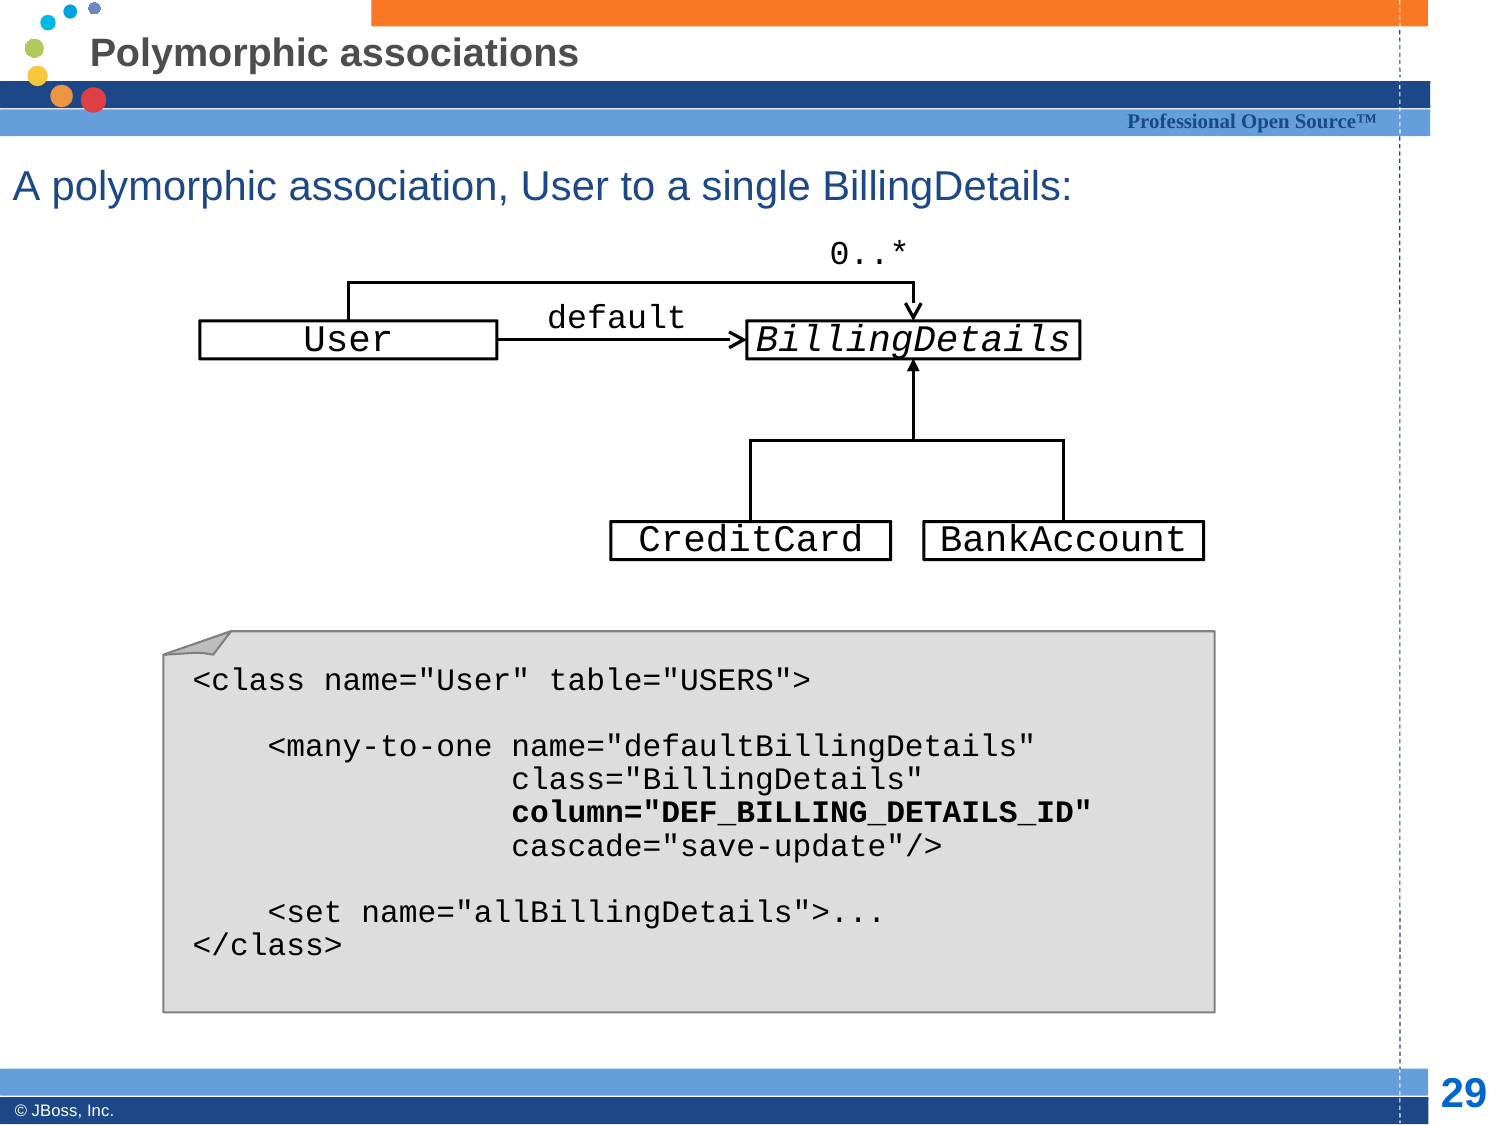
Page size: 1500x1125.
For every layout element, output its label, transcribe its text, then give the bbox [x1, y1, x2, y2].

text_box [220, 631, 1215, 635]
text_box CreditCard [610, 521, 891, 560]
text_box 0..* [829, 237, 910, 272]
list A polymorphic association, User to a single BillingDetails: [12, 162, 1388, 1063]
text_box User [199, 320, 497, 359]
text_box BankAccount [923, 521, 1204, 560]
title Polymorphic associations [75, 20, 1351, 84]
text_box <class name="User" table="USERS"> <many-to-one name="defaultBillingDetails" class="BillingDetails" column="DEF_BILLING_DETAILS_ID" cascade="save-update"/> <set name="allBillingDetails">... </class> [177, 635, 1225, 971]
text_box [163, 649, 1215, 1013]
text_box BillingDetails [746, 320, 1080, 359]
text_box default [547, 301, 688, 336]
